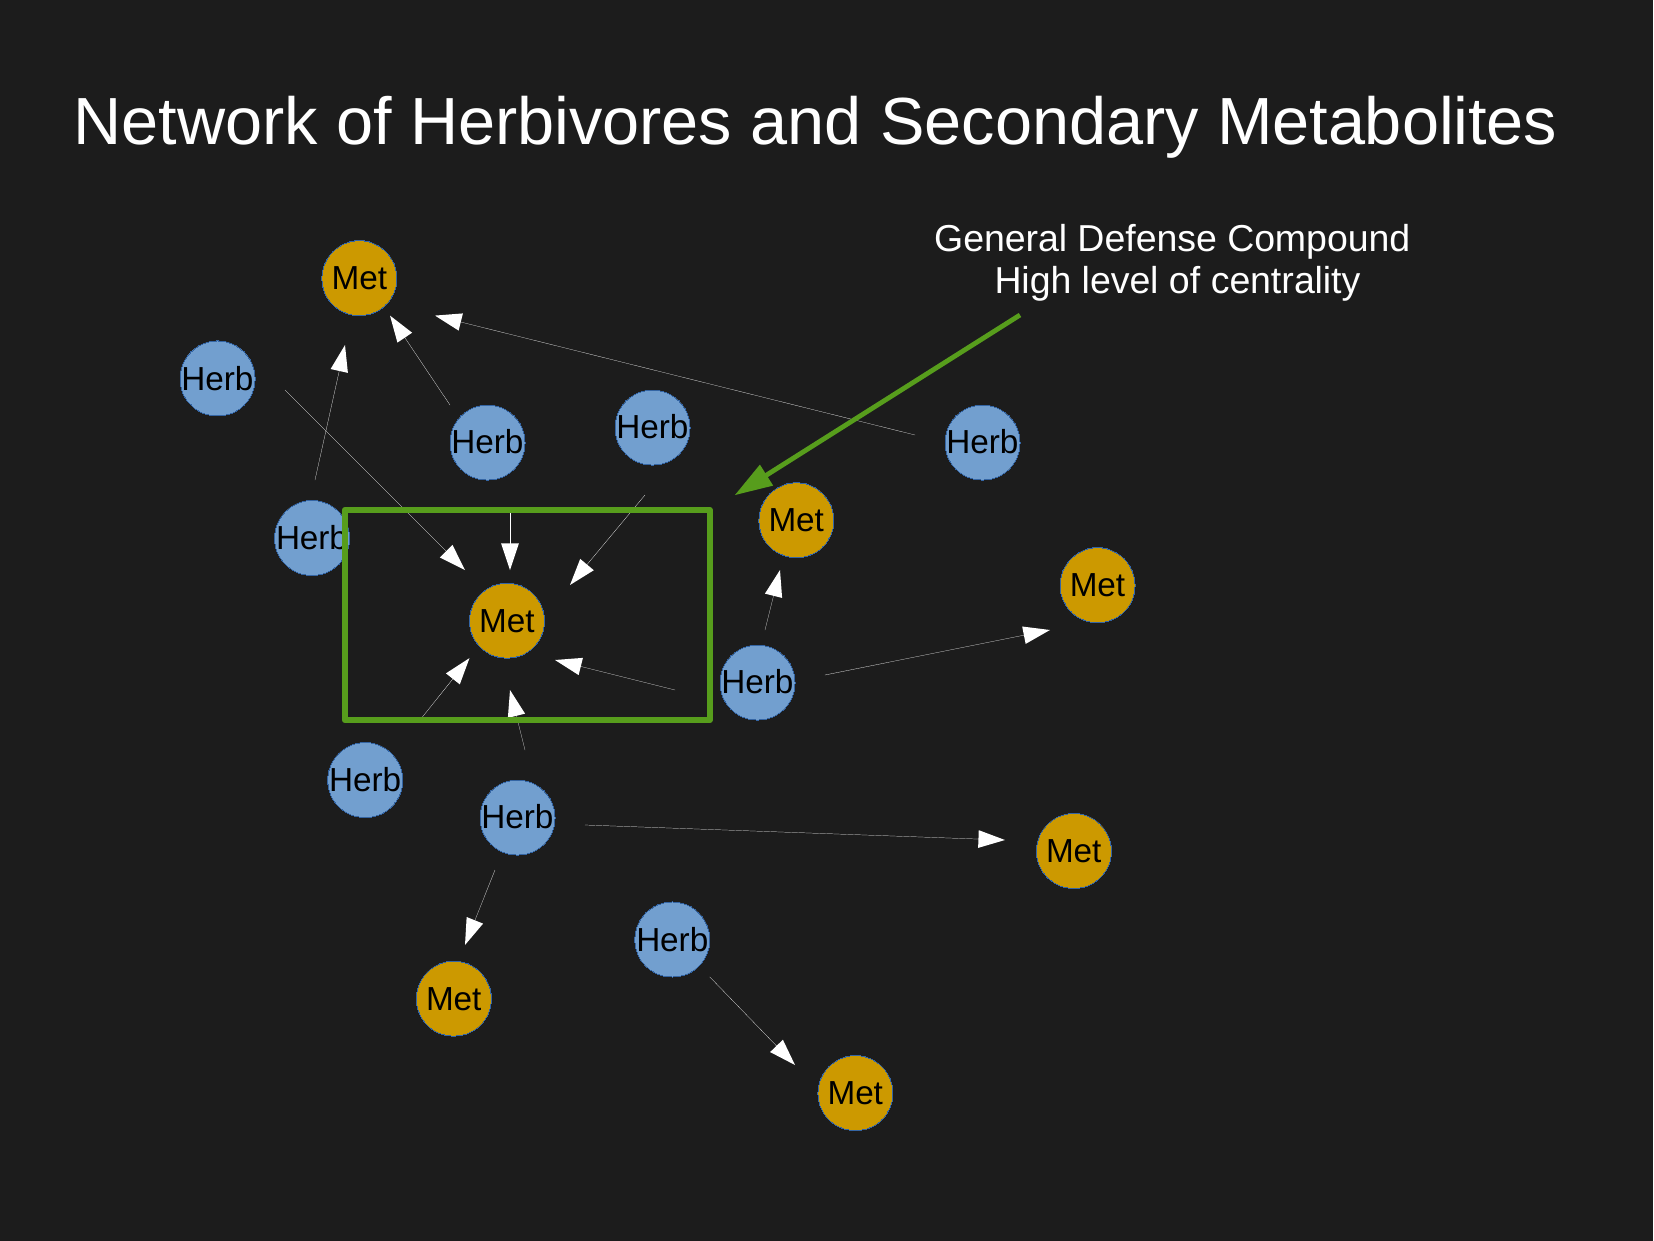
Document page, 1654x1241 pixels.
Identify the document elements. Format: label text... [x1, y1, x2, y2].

text_box Herb [945, 405, 1021, 481]
text_box Herb [274, 500, 344, 576]
text_box Met [817, 1055, 893, 1131]
text_box Herb [615, 390, 691, 466]
text_box Met [1036, 813, 1112, 889]
text_box Met [321, 240, 397, 316]
text_box Herb [327, 742, 403, 818]
text_box Herb [450, 405, 526, 481]
title Network of Herbivores and Secondary Metabolites [72, 17, 1561, 226]
text_box Met [416, 961, 492, 1037]
text_box Herb [180, 340, 256, 416]
text_box Herb [480, 780, 556, 856]
text_box General Defense Compound High level of centrality [915, 210, 1441, 309]
text_box [344, 510, 710, 721]
text_box Met [1060, 547, 1136, 623]
text_box Herb [334, 533, 343, 547]
text_box Herb [720, 645, 796, 721]
text_box Herb [634, 901, 710, 978]
text_box Met [758, 482, 834, 558]
